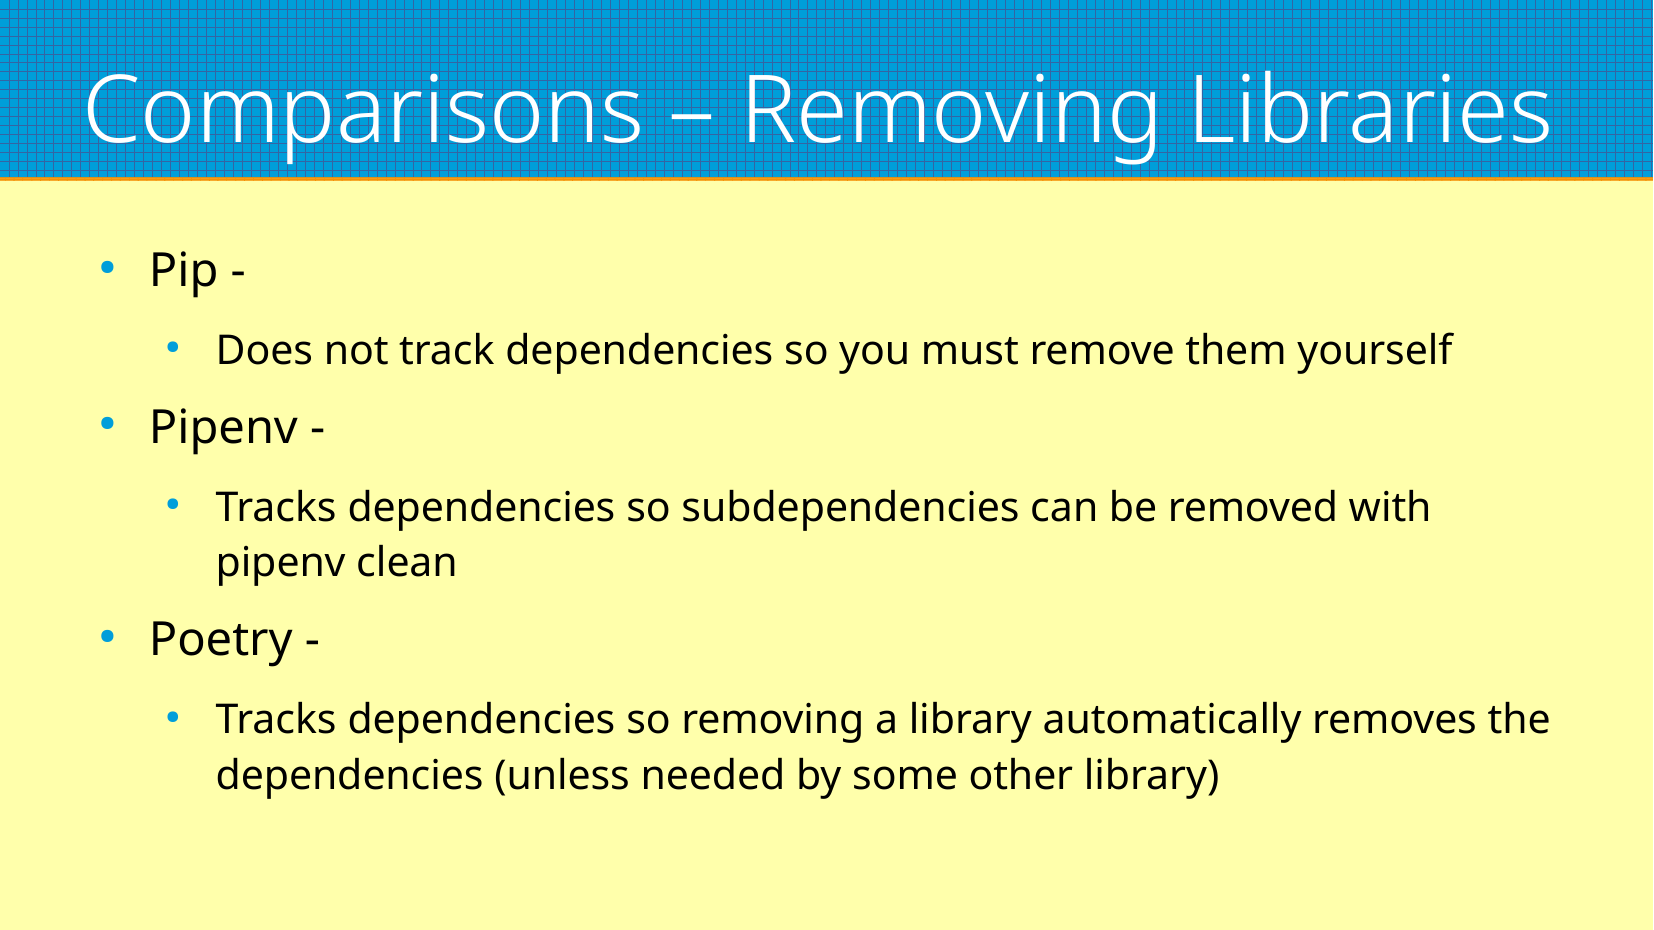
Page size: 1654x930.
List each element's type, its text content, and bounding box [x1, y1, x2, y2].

list Pip - Does not track dependencies so you must remove them yourself Pipenv - Tracks dependencies so subdependencies can be removed with pipenv clean Poetry - Tracks dependencies so removing a library automatically removes the dependencies (unless needed by some other library) [82, 236, 1562, 810]
title Comparisons – Removing Libraries [82, 14, 1571, 171]
